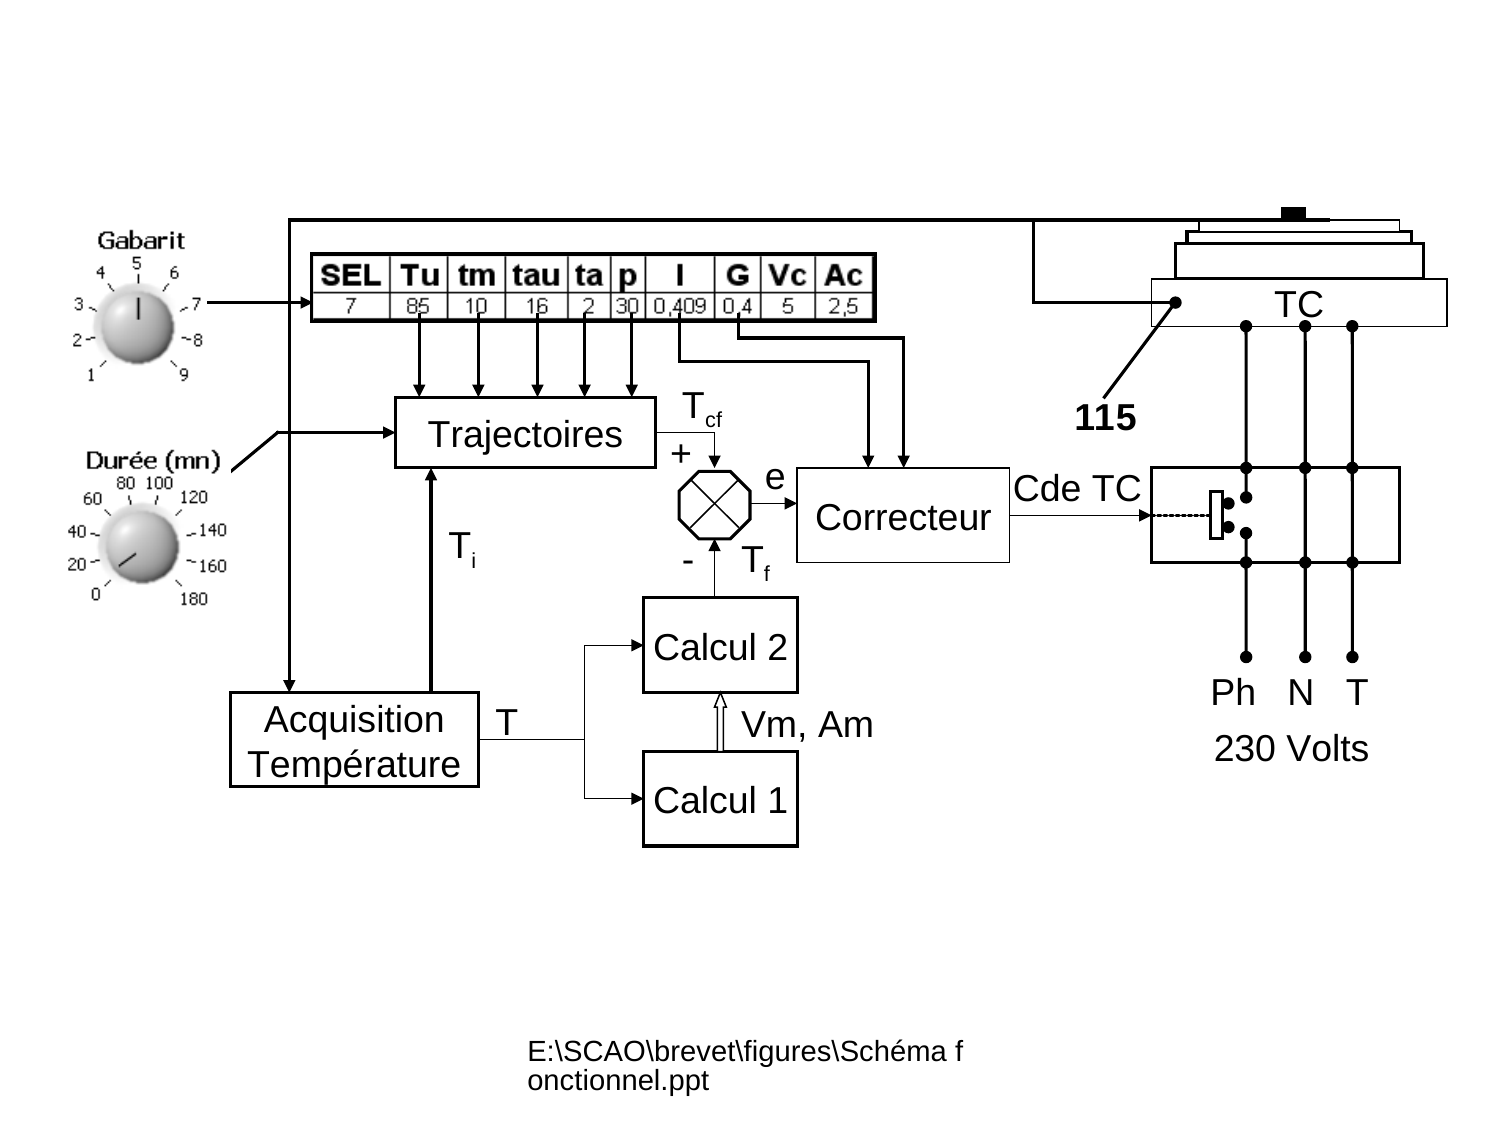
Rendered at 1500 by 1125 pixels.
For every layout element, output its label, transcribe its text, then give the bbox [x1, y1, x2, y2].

text_box e [749, 444, 807, 505]
text_box Cde TC [998, 456, 1164, 517]
text_box Tf [726, 527, 821, 594]
text_box Trajectoires [395, 397, 656, 468]
text_box Acquisition Température [230, 692, 479, 787]
text_box [717, 481, 751, 527]
text_box Ti [433, 513, 502, 581]
text_box [1307, 467, 1350, 563]
picture [312, 255, 874, 320]
text_box - [667, 527, 722, 588]
text_box Calcul 2 [643, 597, 798, 693]
text_box 230 Volts [1199, 716, 1385, 777]
text_box 115 [1059, 385, 1164, 446]
text_box Correcteur [797, 467, 1010, 563]
text_box [696, 471, 738, 501]
text_box [1151, 467, 1303, 563]
text_box Tcf [667, 373, 783, 441]
text_box Ph N T [1195, 660, 1385, 721]
text_box [694, 506, 736, 539]
text_box [1281, 207, 1306, 218]
text_box TC [1151, 304, 1169, 327]
picture [67, 444, 231, 610]
text_box [1175, 219, 1424, 279]
text_box [1354, 467, 1400, 563]
text_box [714, 692, 726, 752]
text_box T [480, 690, 538, 752]
text_box + [655, 420, 718, 482]
text_box Vm, Am [726, 692, 951, 753]
picture [72, 224, 207, 386]
text_box [679, 482, 712, 527]
text_box Calcul 1 [643, 751, 798, 847]
text_box TC [1151, 278, 1447, 327]
